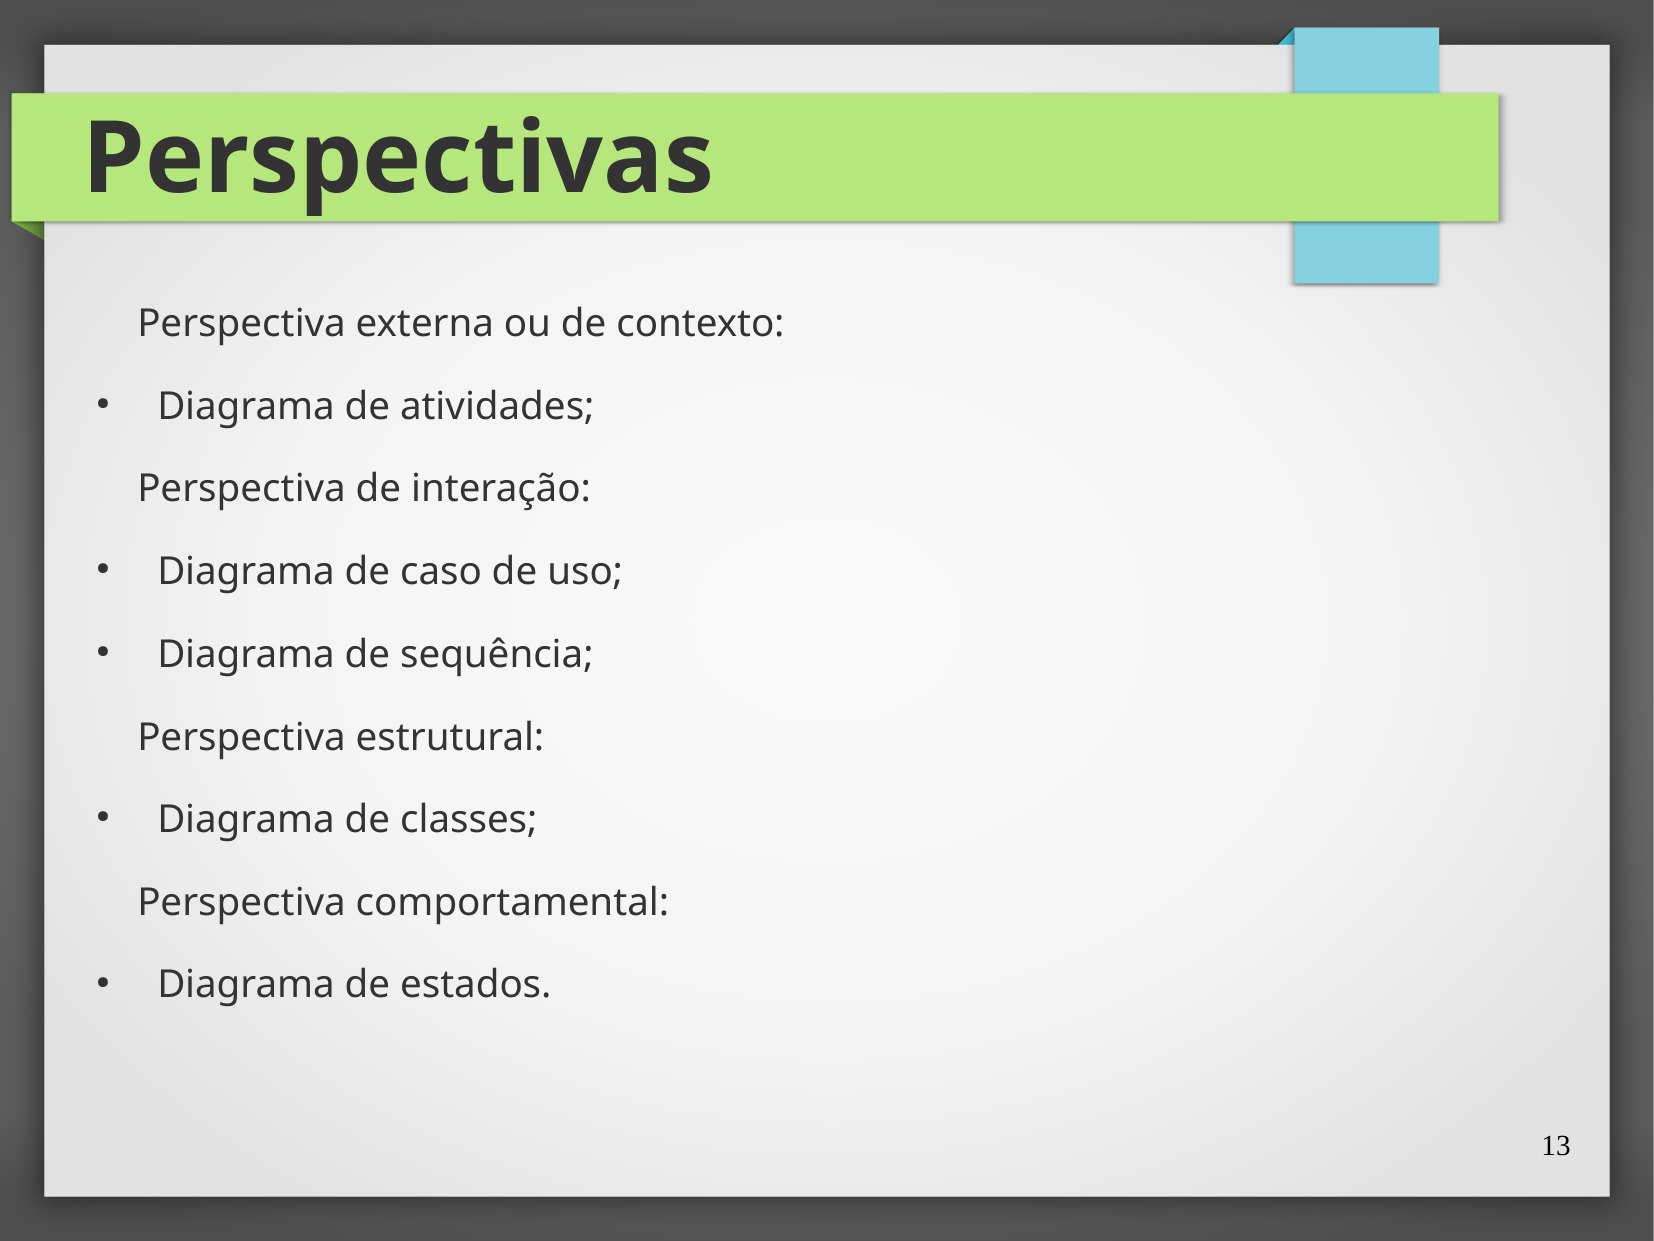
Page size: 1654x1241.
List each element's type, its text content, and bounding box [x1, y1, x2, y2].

list Perspectiva externa ou de contexto: Diagrama de atividades; Perspectiva de interação: Diagrama de caso de uso; Diagrama de sequência; Perspectiva estrutural: Diagrama de classes; Perspectiva comportamental: Diagrama de estados. [82, 295, 1571, 1015]
picture [0, 0, 1654, 1241]
title Perspectivas [82, 94, 1264, 213]
